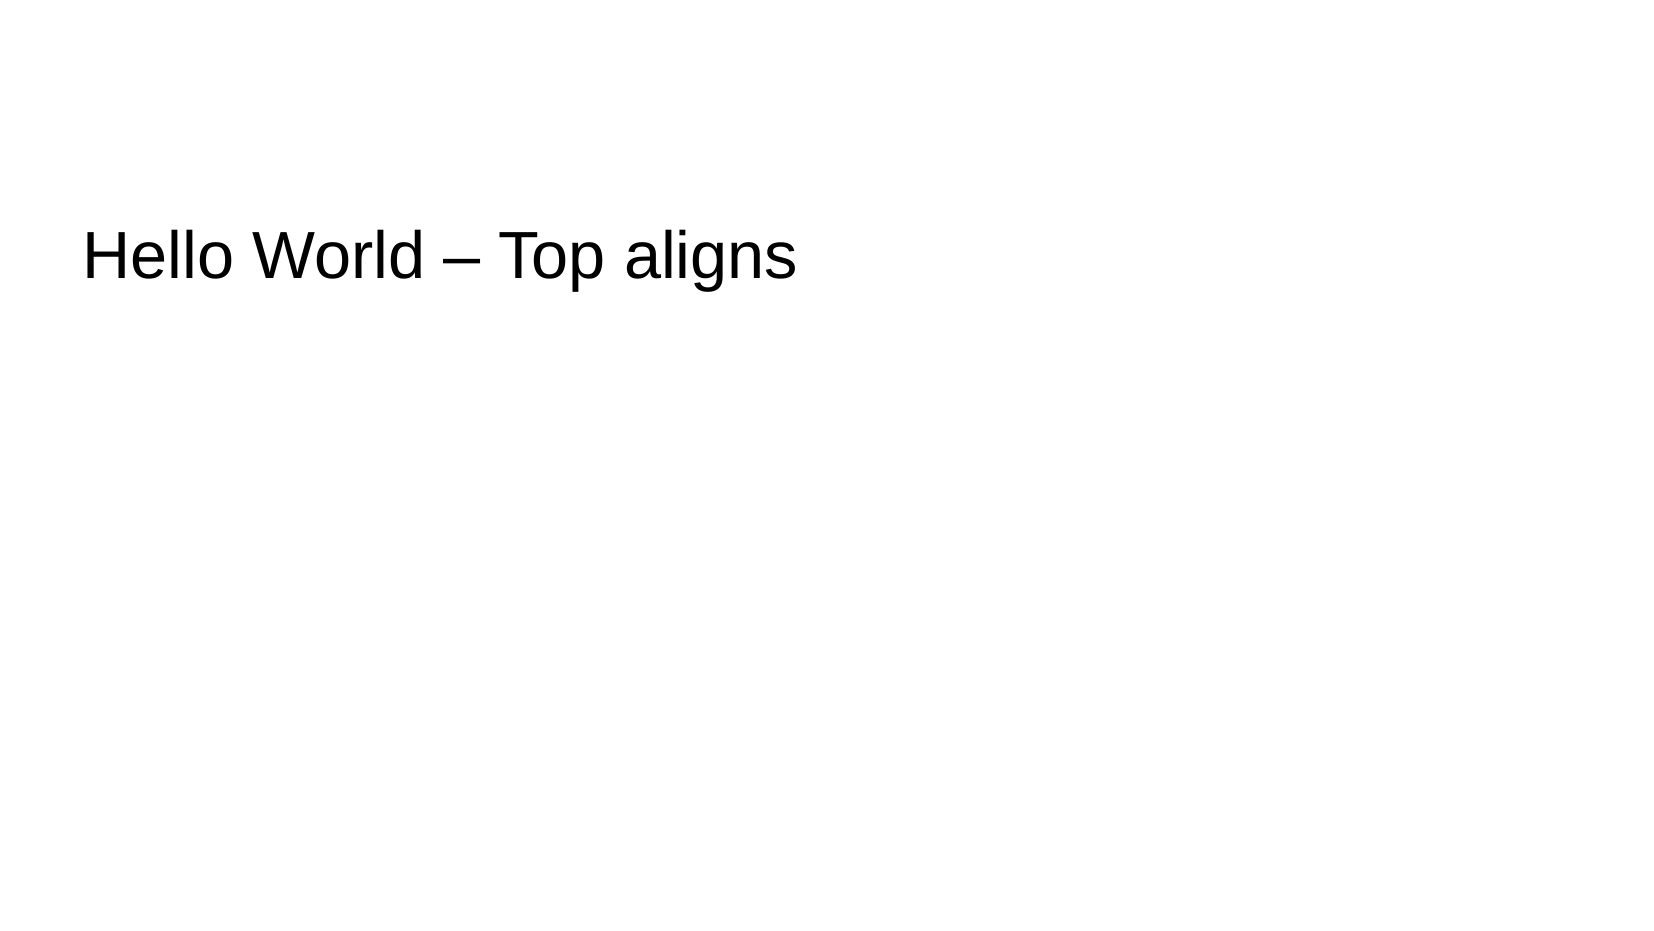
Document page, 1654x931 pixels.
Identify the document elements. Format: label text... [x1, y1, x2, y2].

list Hello World – Top aligns [82, 217, 1571, 758]
